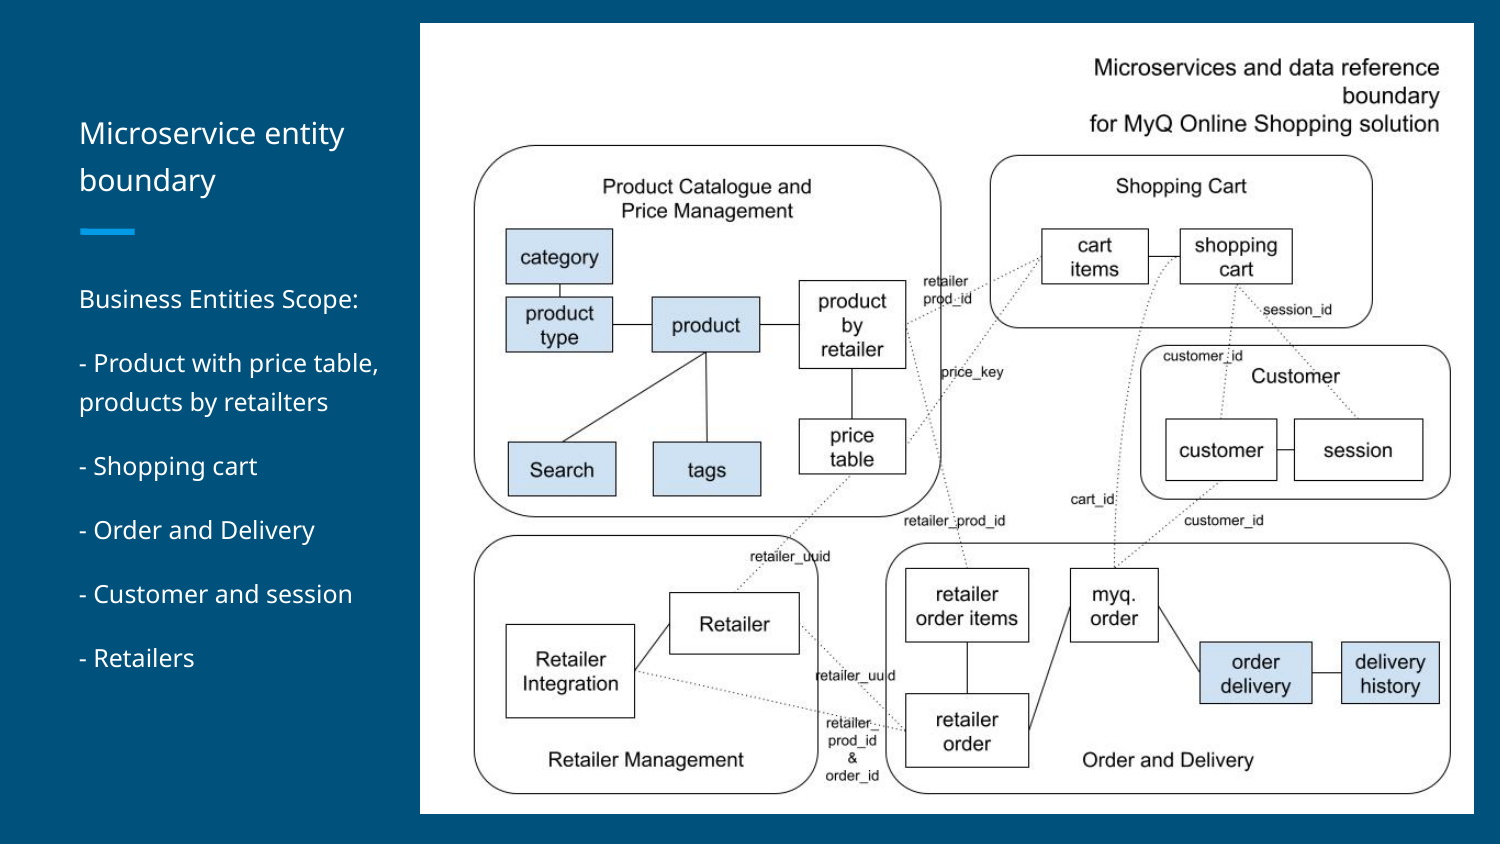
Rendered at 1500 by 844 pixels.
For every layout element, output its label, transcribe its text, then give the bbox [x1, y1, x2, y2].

list Business Entities Scope: - Product with price table, products by retailters - Shopping cart - Order and Delivery - Customer and session - Retailers [63, 261, 399, 702]
picture [421, 24, 1473, 813]
title Microservice entity boundary [63, 91, 399, 216]
